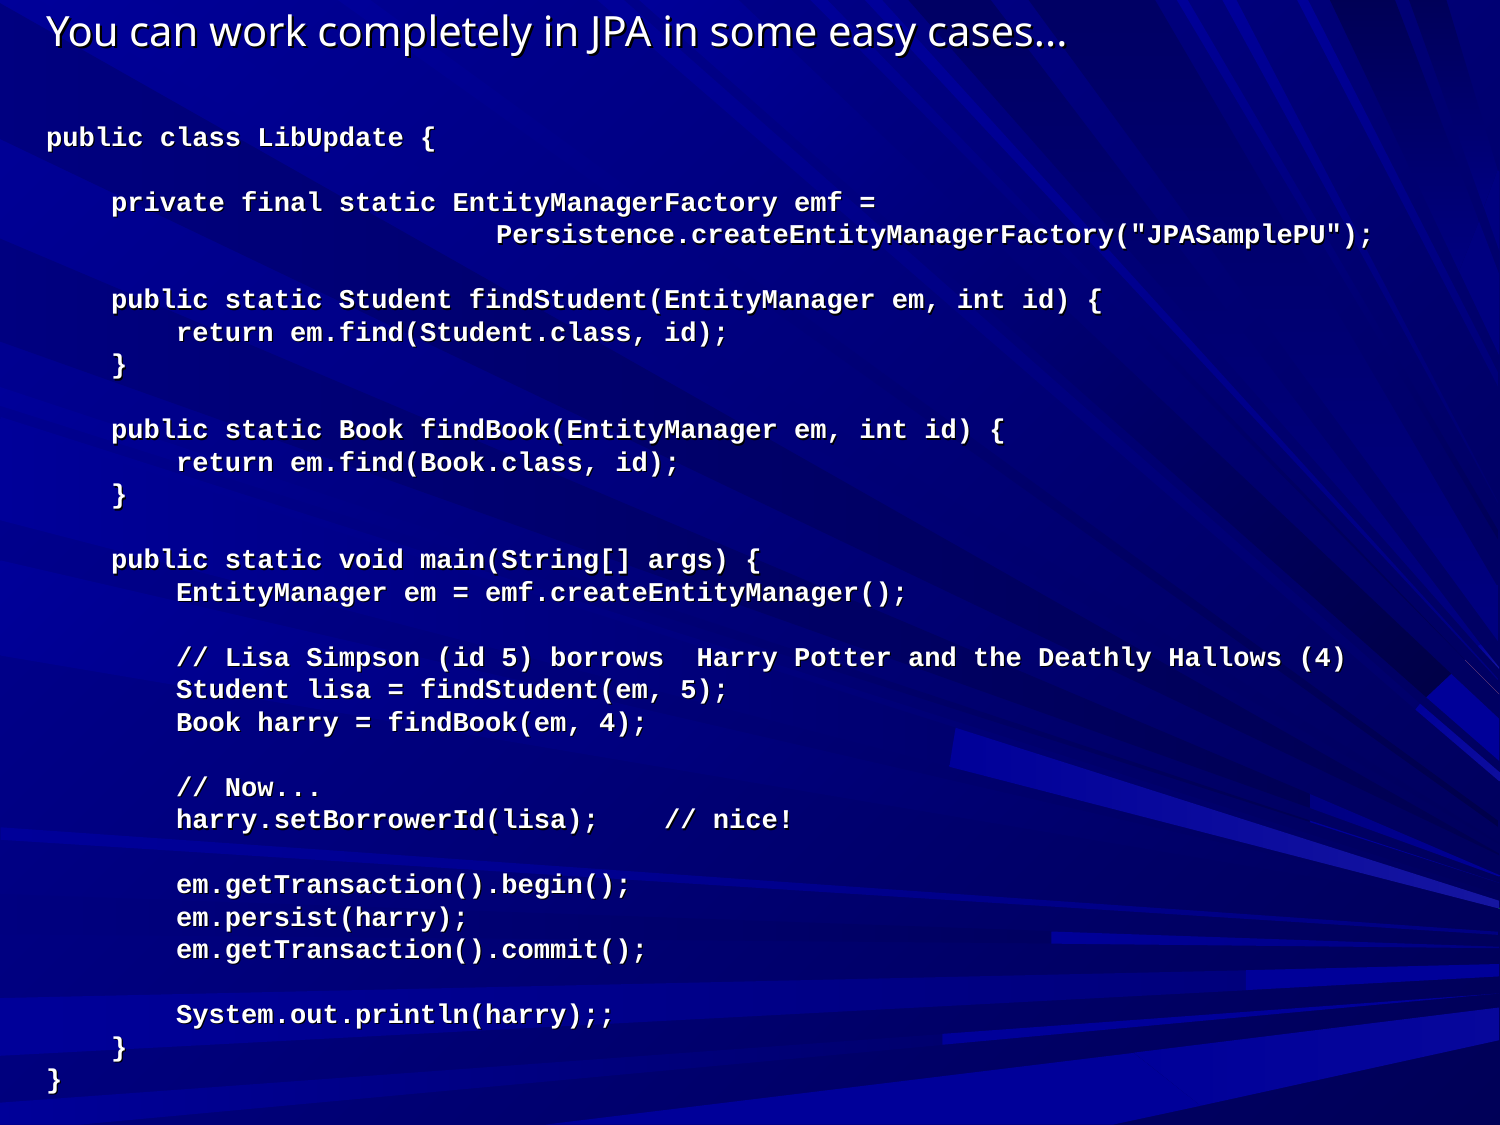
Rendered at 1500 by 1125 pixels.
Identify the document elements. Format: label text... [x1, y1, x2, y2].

title You can work completely in JPA in some easy cases... public class LibUpdate { private final static EntityManagerFactory emf = Persistence.createEntityManagerFactory("JPASamplePU"); public static Student findStudent(EntityManager em, int id) { return em.find(Student.class, id); } public static Book findBook(EntityManager em, int id) { return em.find(Book.class, id); } public static void main(String[] args) { EntityManager em = emf.createEntityManager(); // Lisa Simpson (id 5) borrows Harry Potter and the Deathly Hallows (4) Student lisa = findStudent(em, 5); Book harry = findBook(em, 4); // Now... harry.setBorrowerId(lisa); // nice! em.getTransaction().begin(); em.persist(harry); em.getTransaction().commit(); System.out.println(harry);; } } [31, 0, 1470, 1125]
